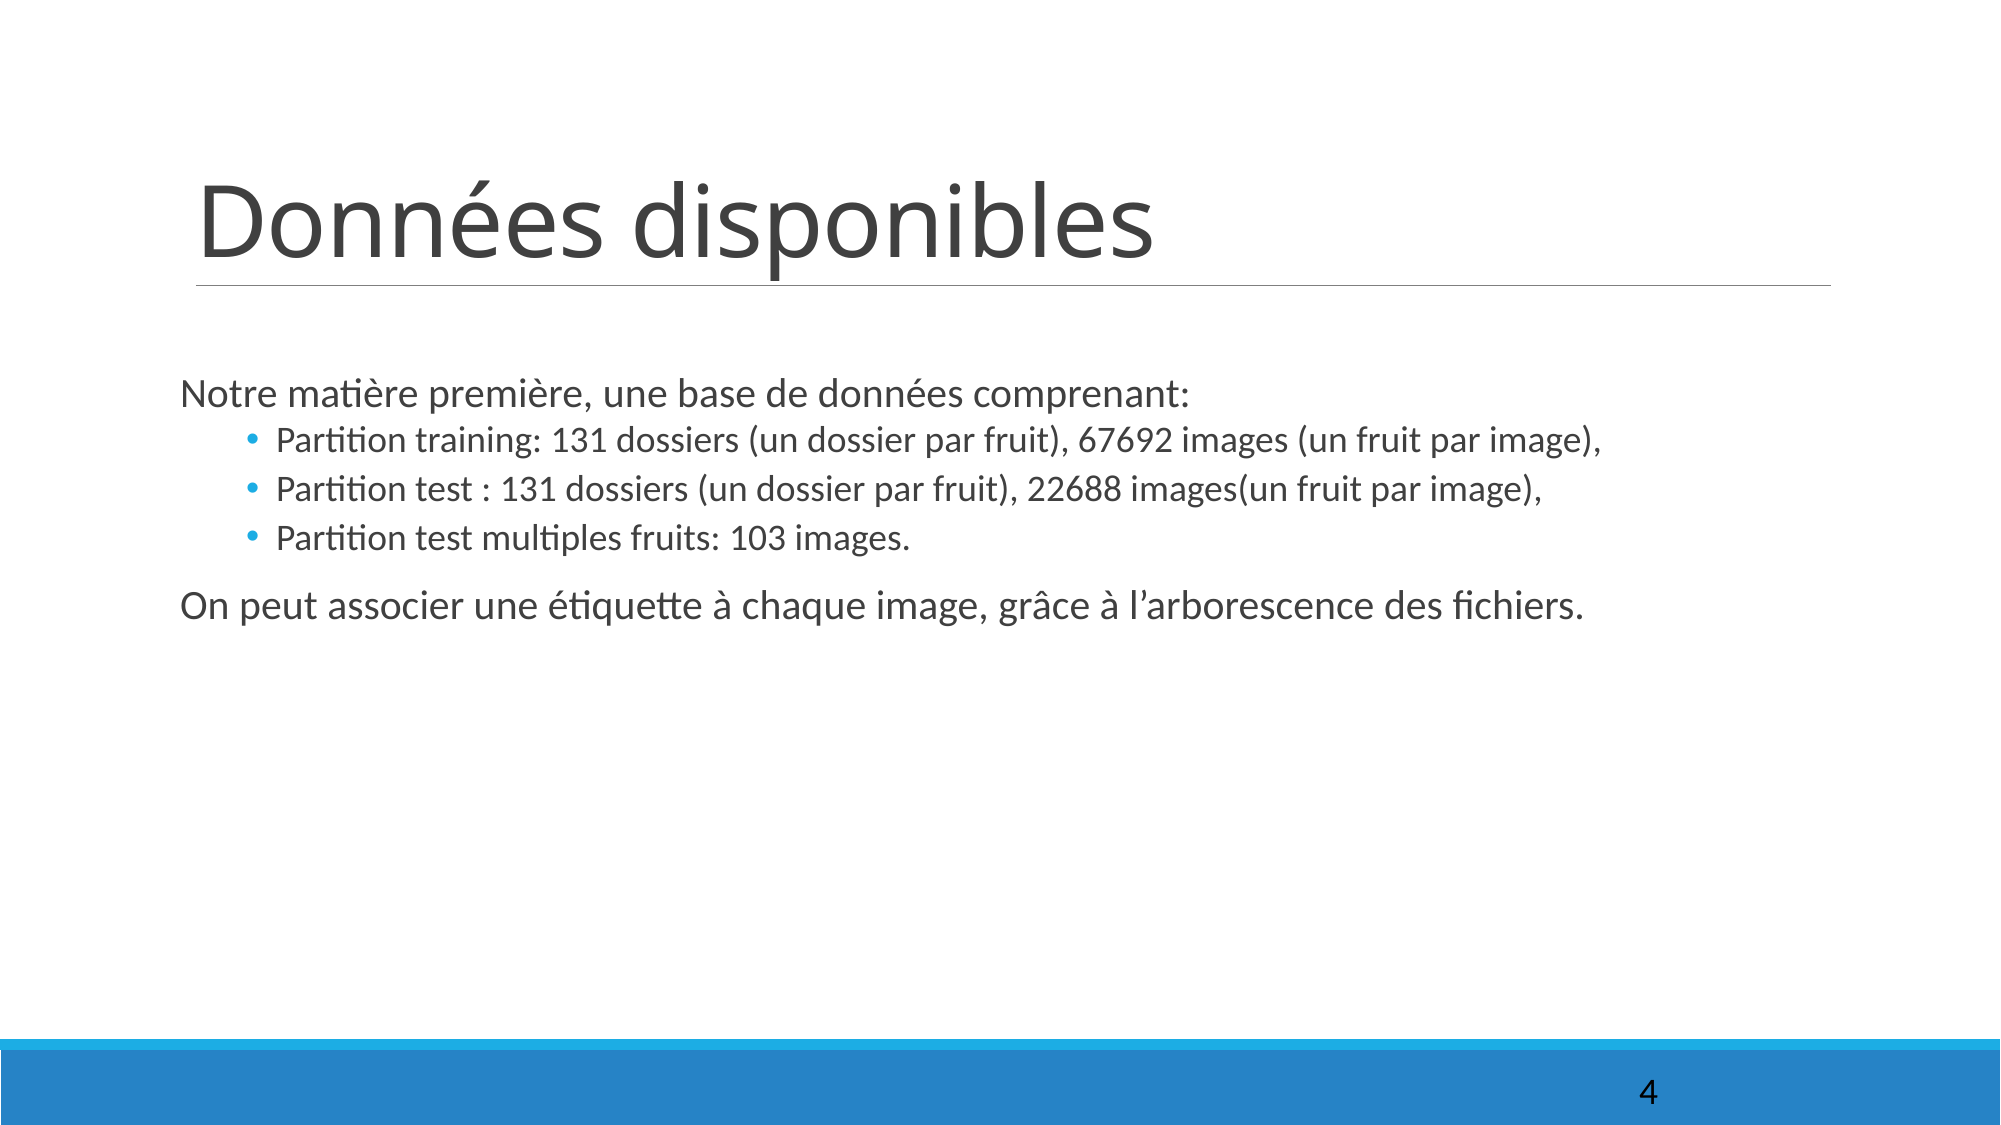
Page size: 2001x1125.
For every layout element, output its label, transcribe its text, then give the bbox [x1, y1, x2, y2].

list Notre matière première, une base de données comprenant: Partition training: 131 dossiers (un dossier par fruit), 67692 images (un fruit par image), Partition test : 131 dossiers (un dossier par fruit), 22688 images(un fruit par image), Partition test multiples fruits: 103 images. On peut associer une étiquette à chaque image, grâce à l’arborescence des fichiers. [180, 363, 1876, 963]
text_box [1624, 1059, 1840, 1120]
title Données disponibles [180, 47, 1831, 286]
